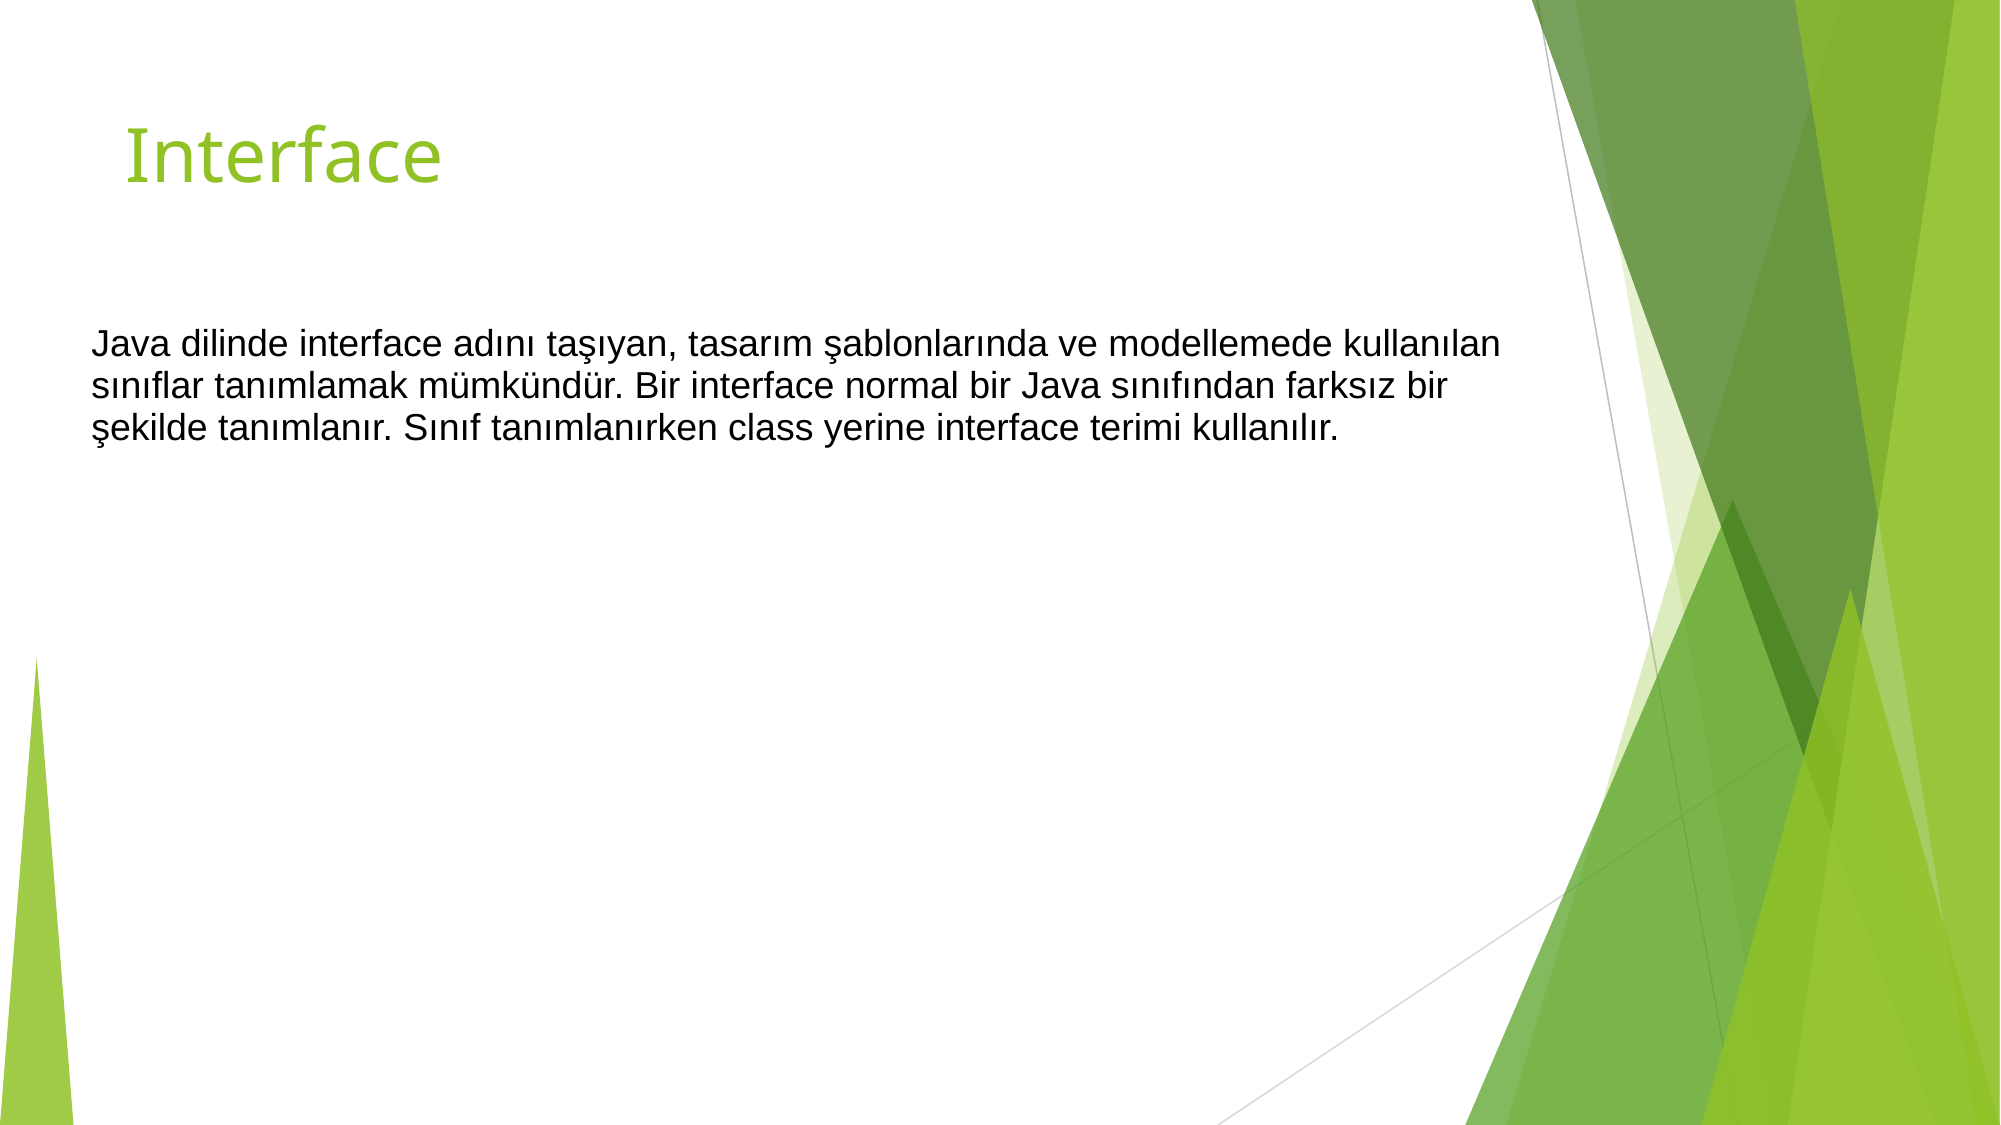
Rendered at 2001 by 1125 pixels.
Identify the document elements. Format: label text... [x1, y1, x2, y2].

text_box Java dilinde interface adını taşıyan, tasarım şablonlarında ve modellemede kullanılan sınıflar tanımlamak mümkündür. Bir interface normal bir Java sınıfından farksız bir şekilde tanımlanır. Sınıf tanımlanırken class yerine interface terimi kullanılır. [76, 314, 1554, 650]
title Interface [111, 99, 1522, 200]
text_box [59, 163, 1719, 791]
